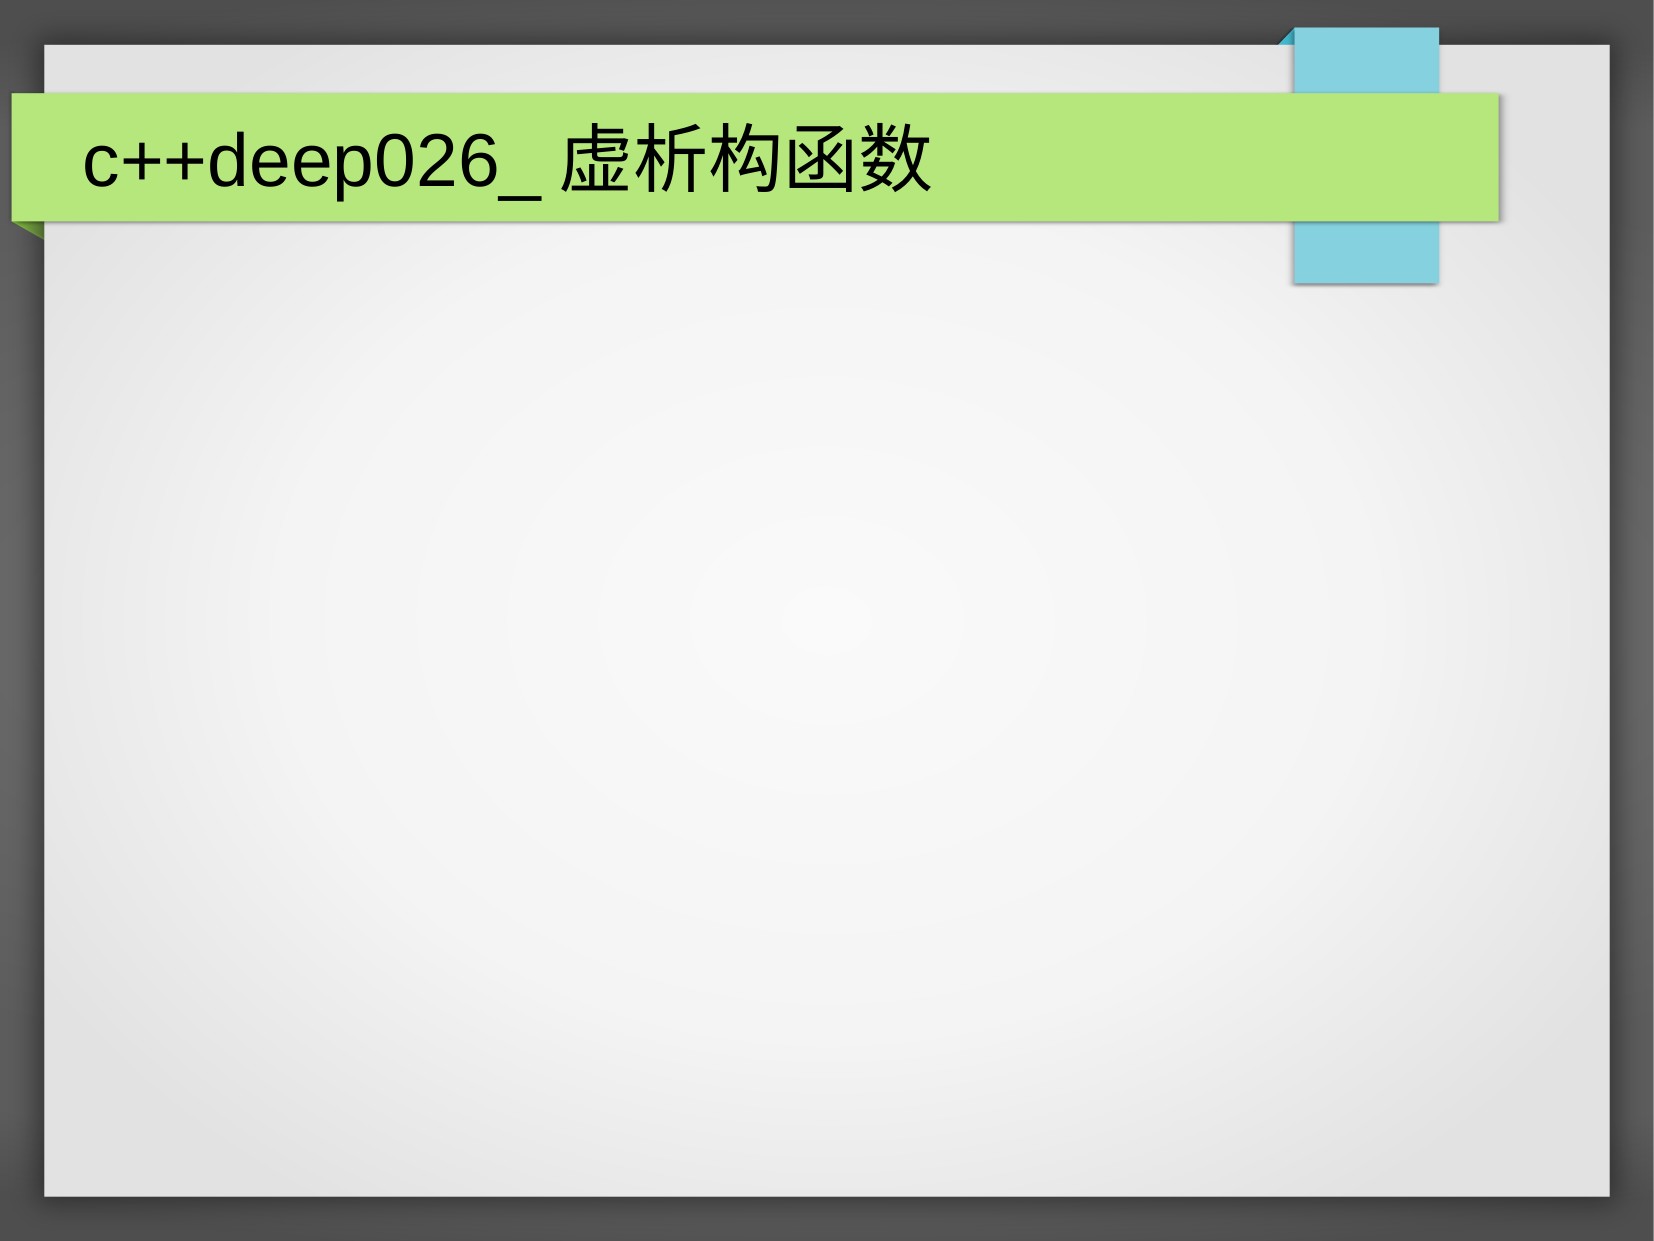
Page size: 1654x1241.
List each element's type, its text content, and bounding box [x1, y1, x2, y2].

picture [0, 0, 1654, 1241]
title c++deep026_虚析构函数 [82, 94, 1264, 213]
